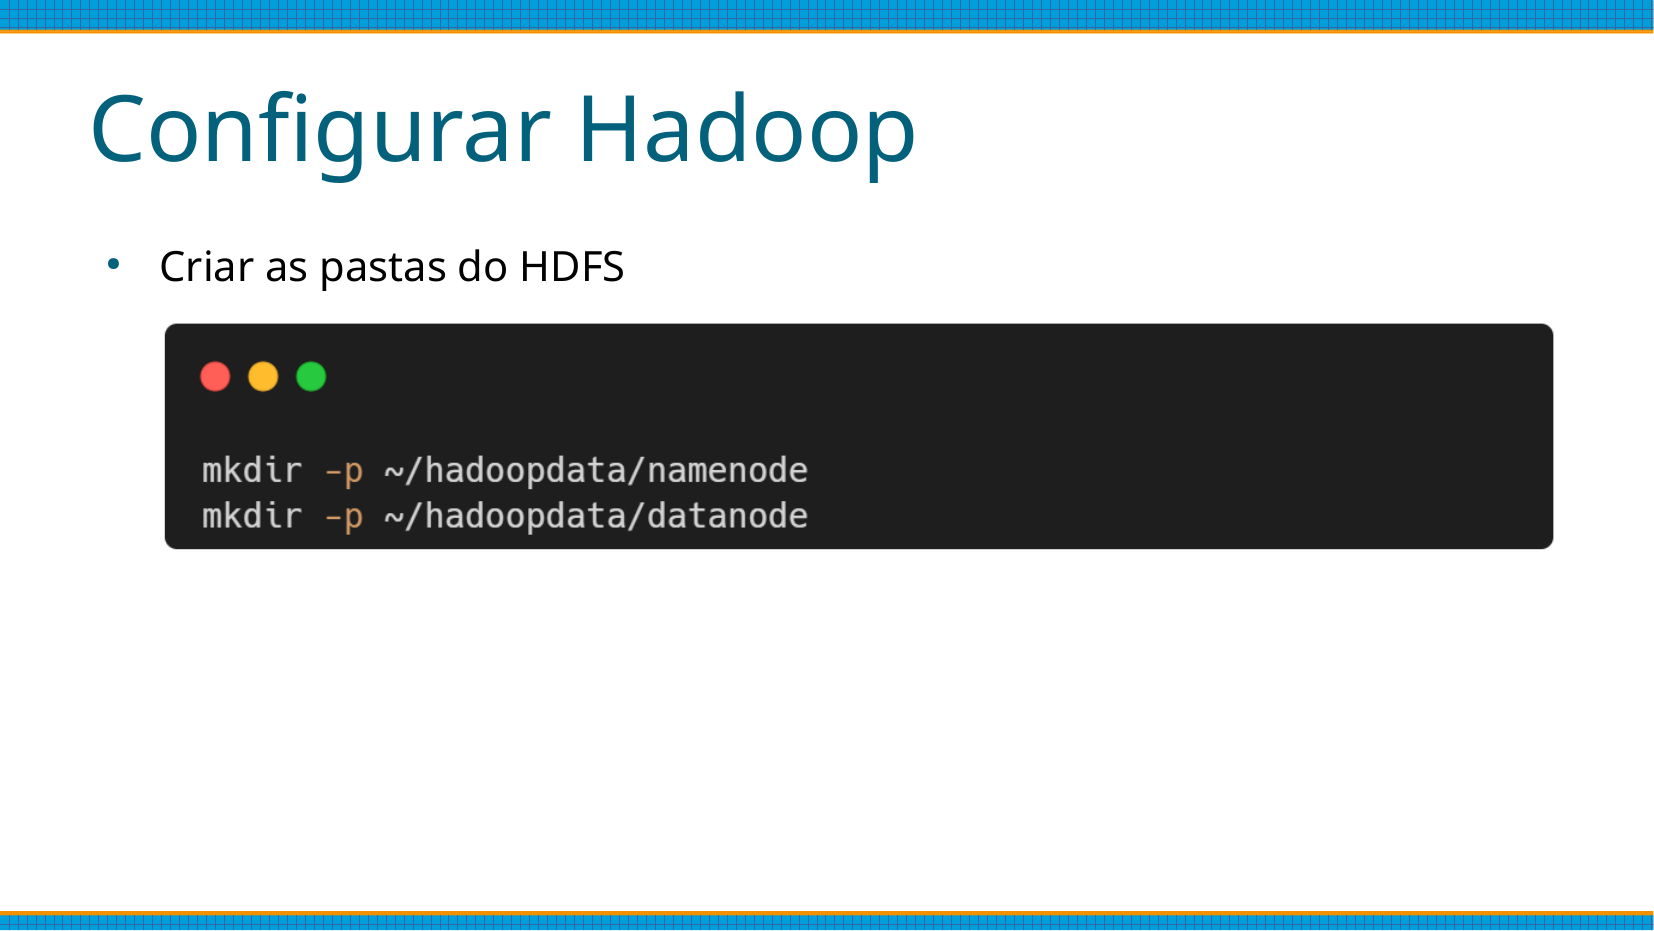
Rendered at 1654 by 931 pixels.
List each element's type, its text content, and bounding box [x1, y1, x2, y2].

picture [147, 295, 1569, 578]
list Criar as pastas do HDFS [88, 236, 1565, 901]
title Configurar Hadoop [88, 44, 1565, 207]
